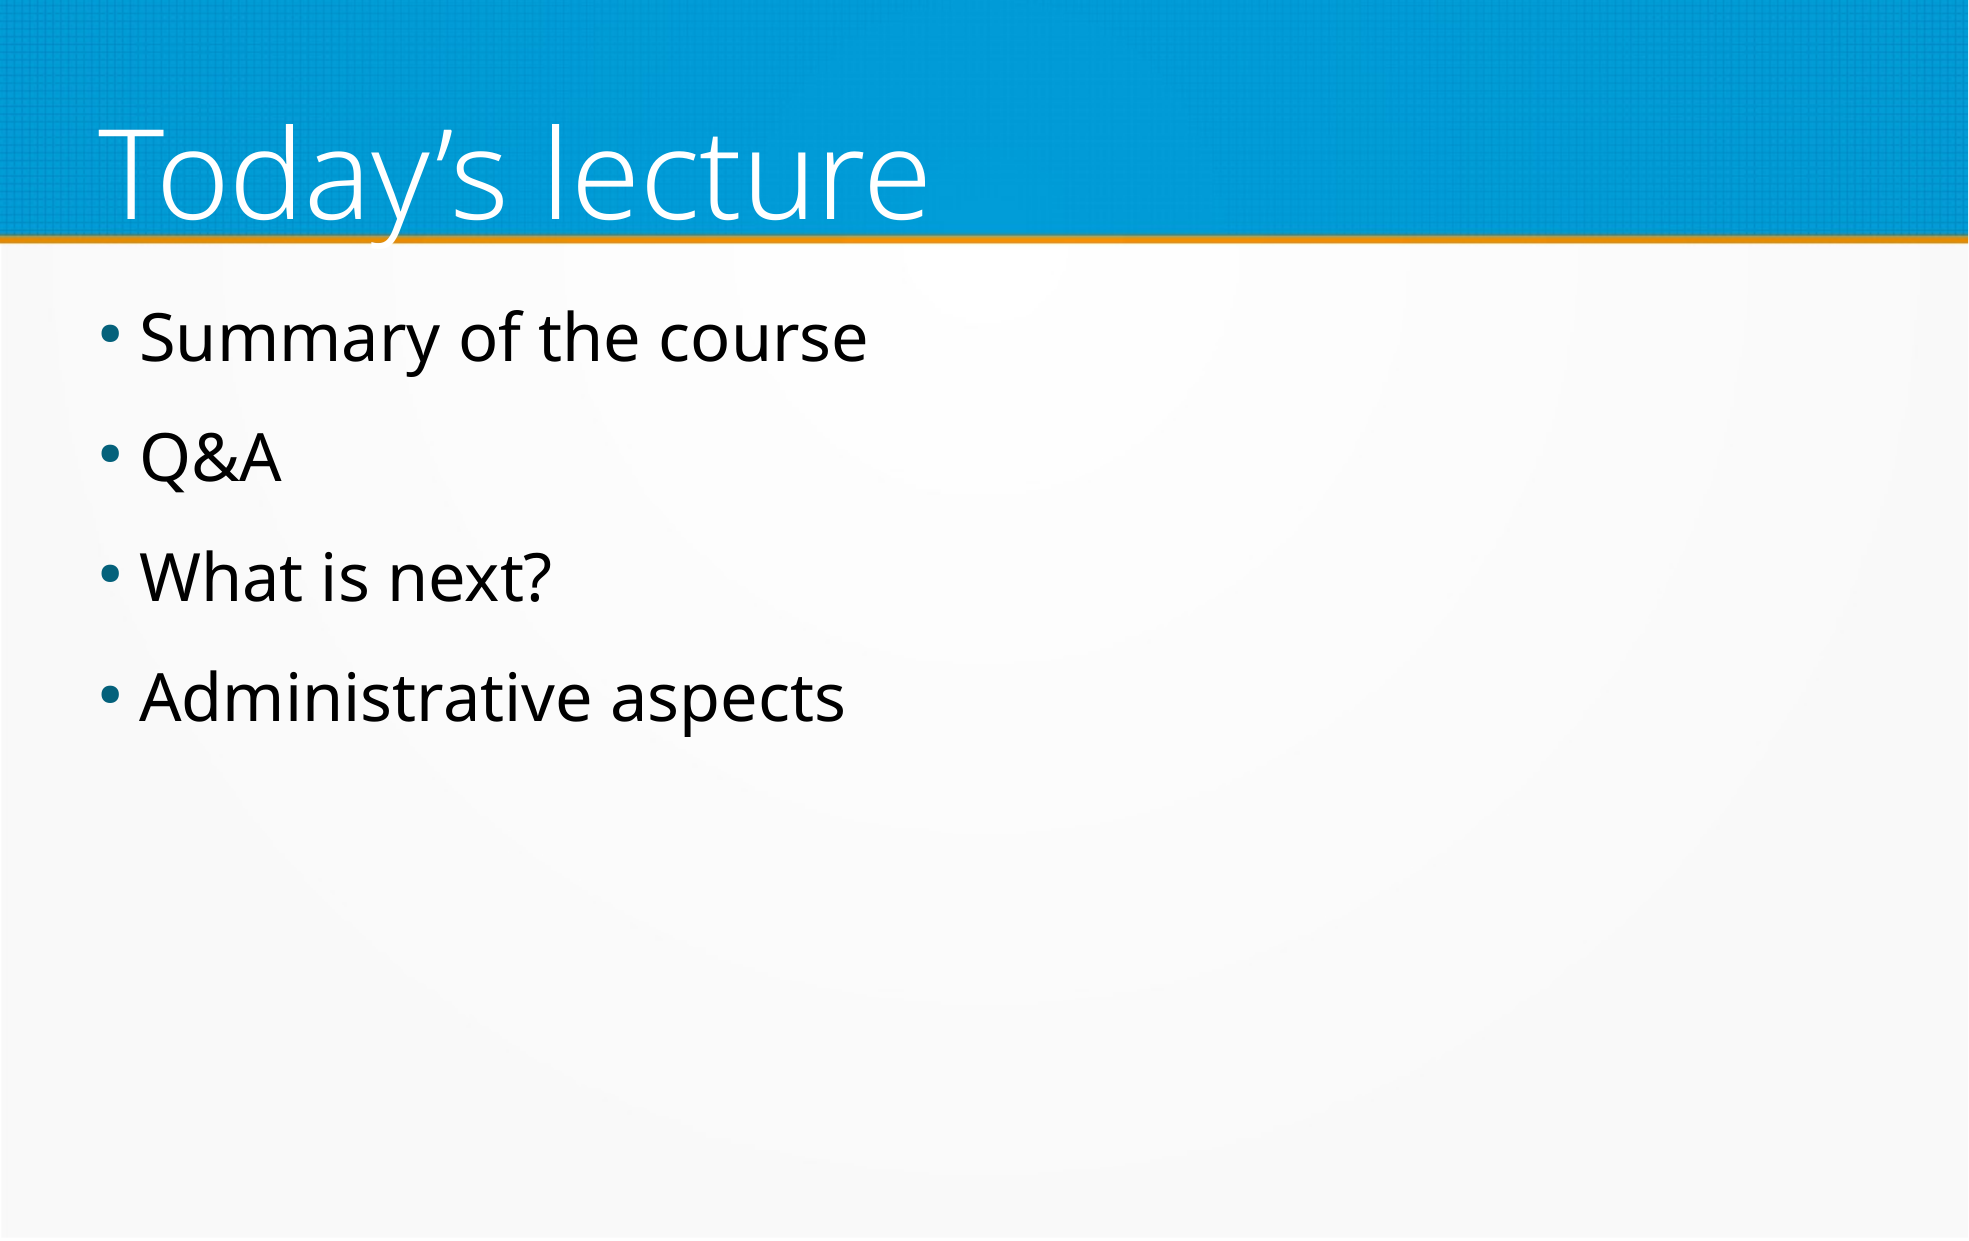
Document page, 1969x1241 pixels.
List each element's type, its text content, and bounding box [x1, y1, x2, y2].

list Summary of the course Q&A What is next? Administrative aspects [98, 290, 1870, 1156]
title Today’s lecture [98, 49, 1870, 257]
picture [0, 233, 1969, 1241]
